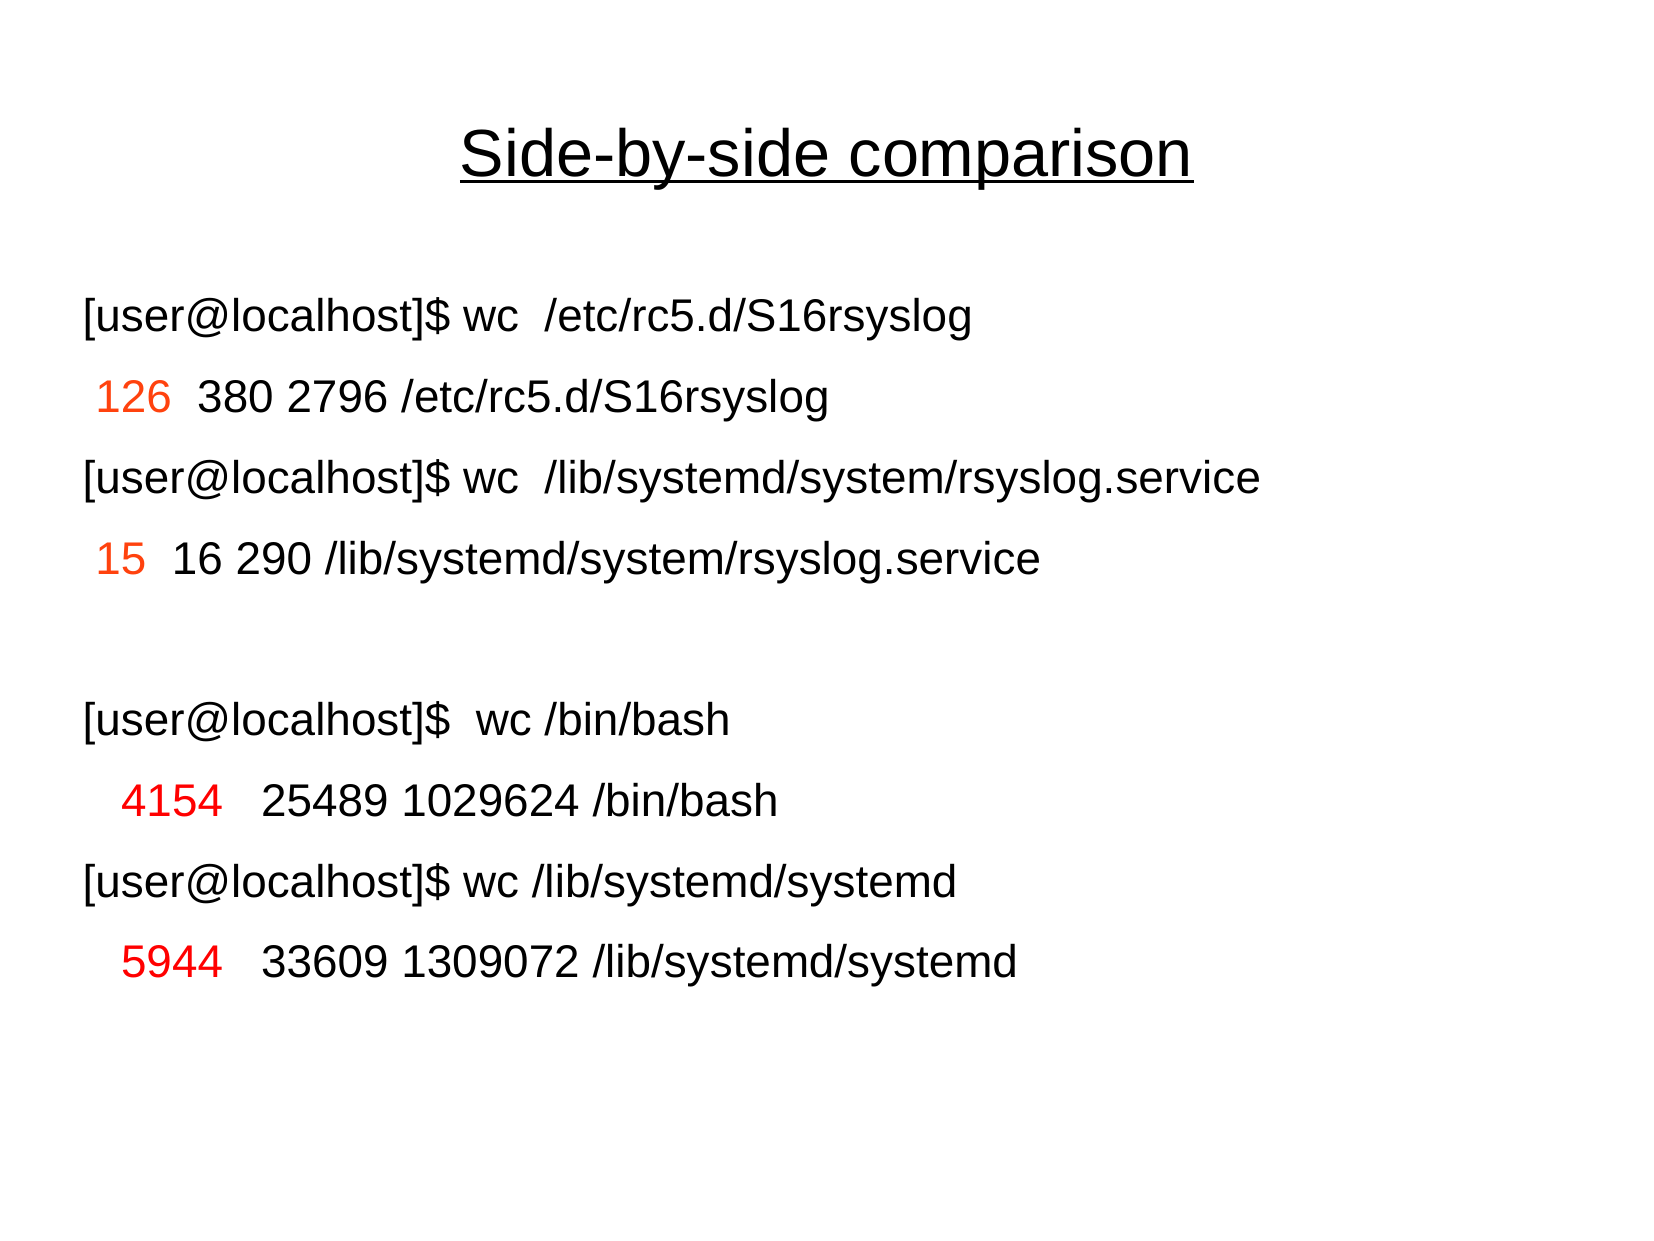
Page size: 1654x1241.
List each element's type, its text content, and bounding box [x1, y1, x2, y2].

list [user@localhost]$ wc /etc/rc5.d/S16rsyslog 126 380 2796 /etc/rc5.d/S16rsyslog [user@localhost]$ wc /lib/systemd/system/rsyslog.service 15 16 290 /lib/systemd/system/rsyslog.service [user@localhost]$ wc /bin/bash 4154 25489 1029624 /bin/bash [user@localhost]$ wc /lib/systemd/systemd 5944 33609 1309072 /lib/systemd/systemd [82, 290, 1591, 1036]
title Side-by-side comparison [82, 49, 1571, 257]
